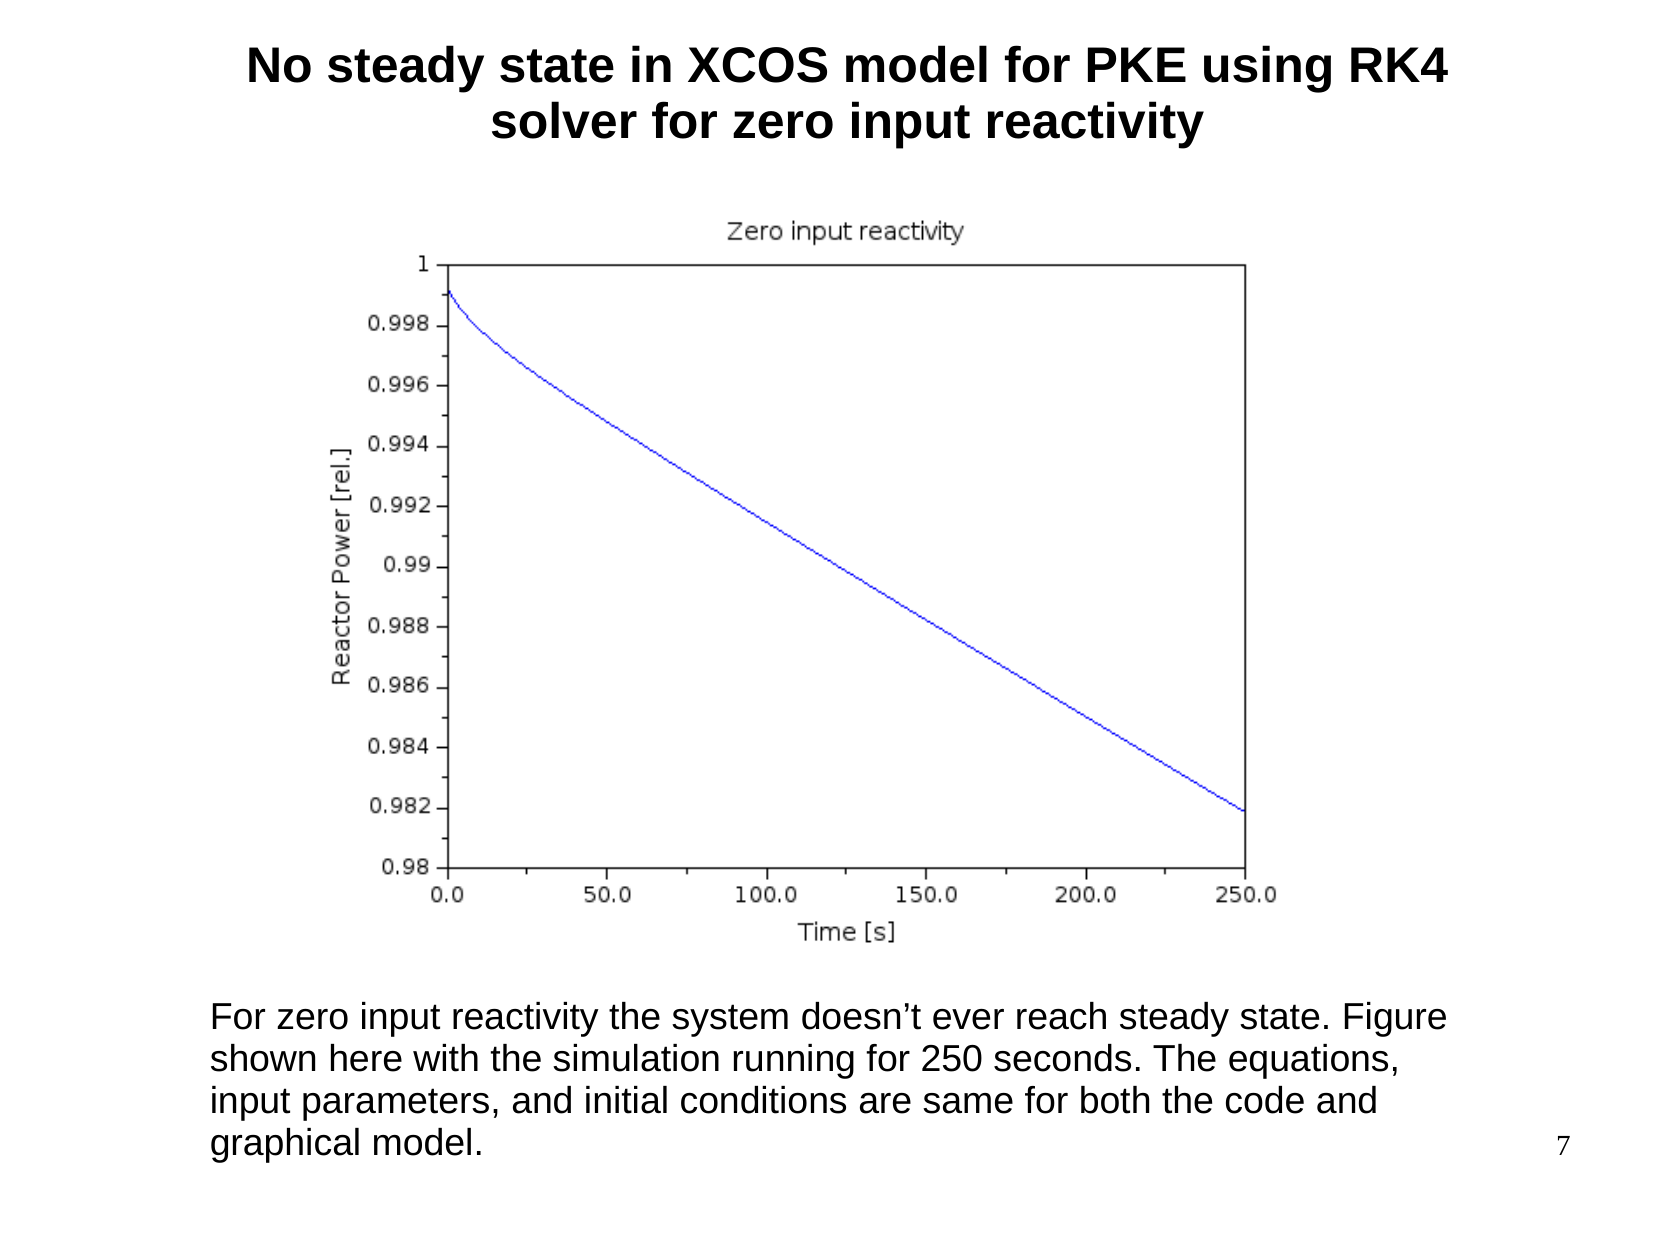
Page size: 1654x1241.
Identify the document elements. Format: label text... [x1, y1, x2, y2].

text_box No steady state in XCOS model for PKE using RK4 solver for zero input reactivity [195, 30, 1501, 157]
text_box For zero input reactivity the system doesn’t ever reach steady state. Figure shown here with the simulation running for 250 seconds. The equations, input parameters, and initial conditions are same for both the code and graphical model. [195, 988, 1501, 1171]
picture [315, 165, 1379, 969]
